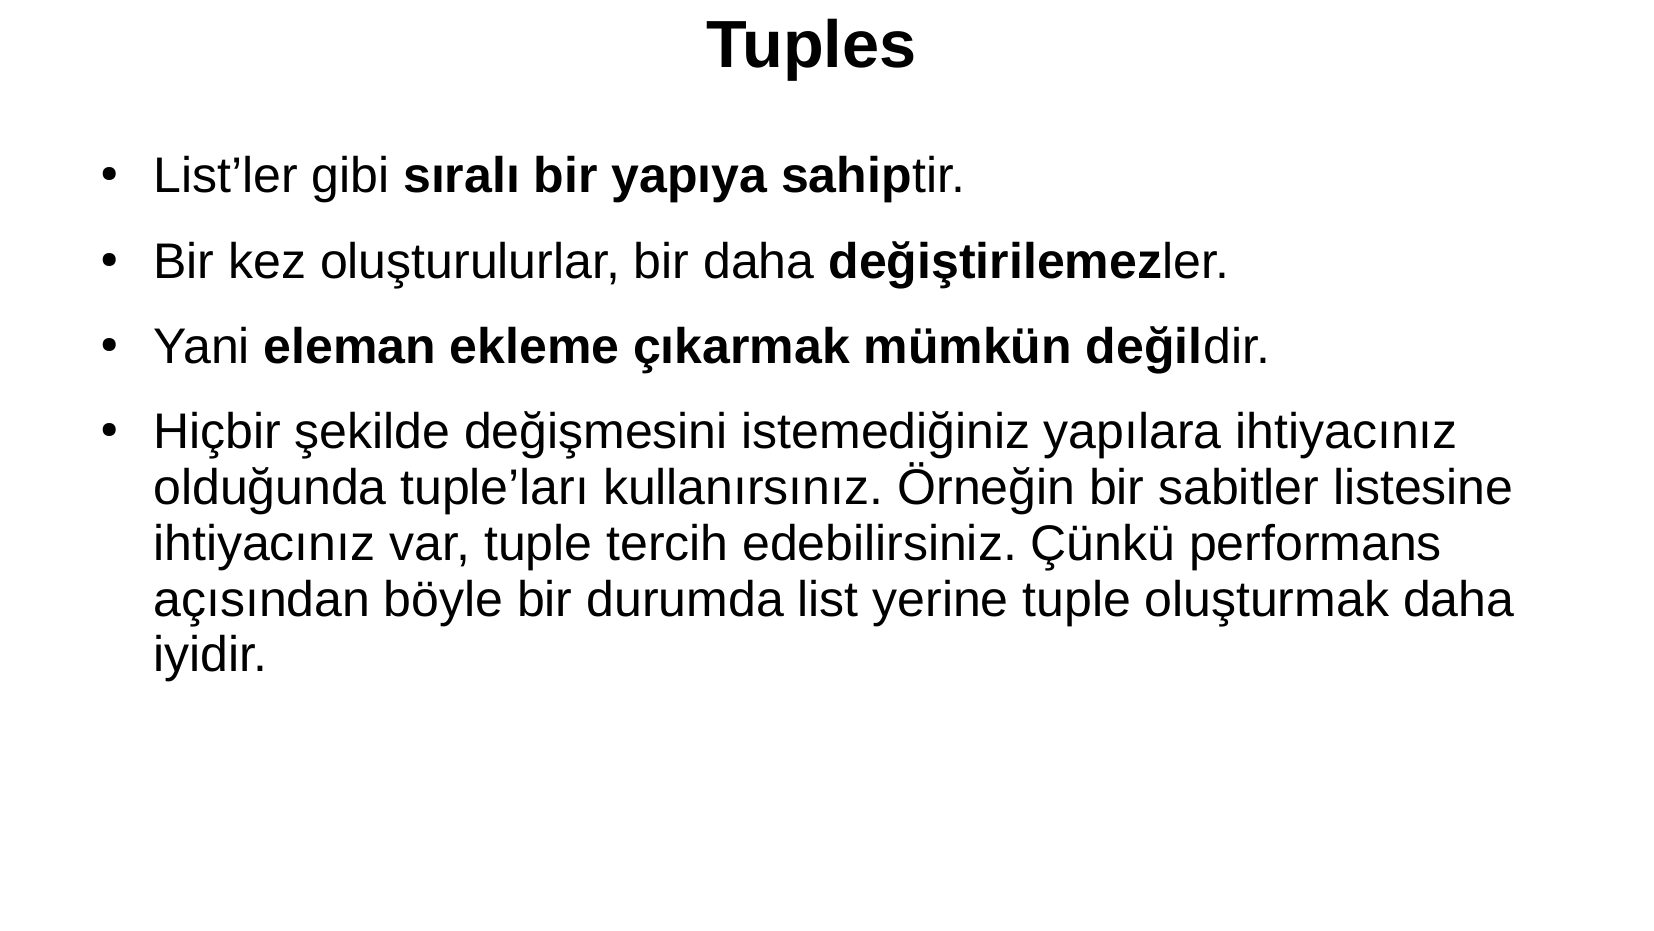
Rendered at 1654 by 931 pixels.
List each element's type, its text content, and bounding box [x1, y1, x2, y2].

title Tuples [76, 0, 1565, 89]
list List’ler gibi sıralı bir yapıya sahiptir. Bir kez oluşturulurlar, bir daha değiştirilemezler. Yani eleman ekleme çıkarmak mümkün değildir. Hiçbir şekilde değişmesini istemediğiniz yapılara ihtiyacınız olduğunda tuple’ları kullanırsınız. Örneğin bir sabitler listesine ihtiyacınız var, tuple tercih edebilirsiniz. Çünkü performans açısından böyle bir durumda list yerine tuple oluşturmak daha iyidir. [82, 147, 1571, 827]
